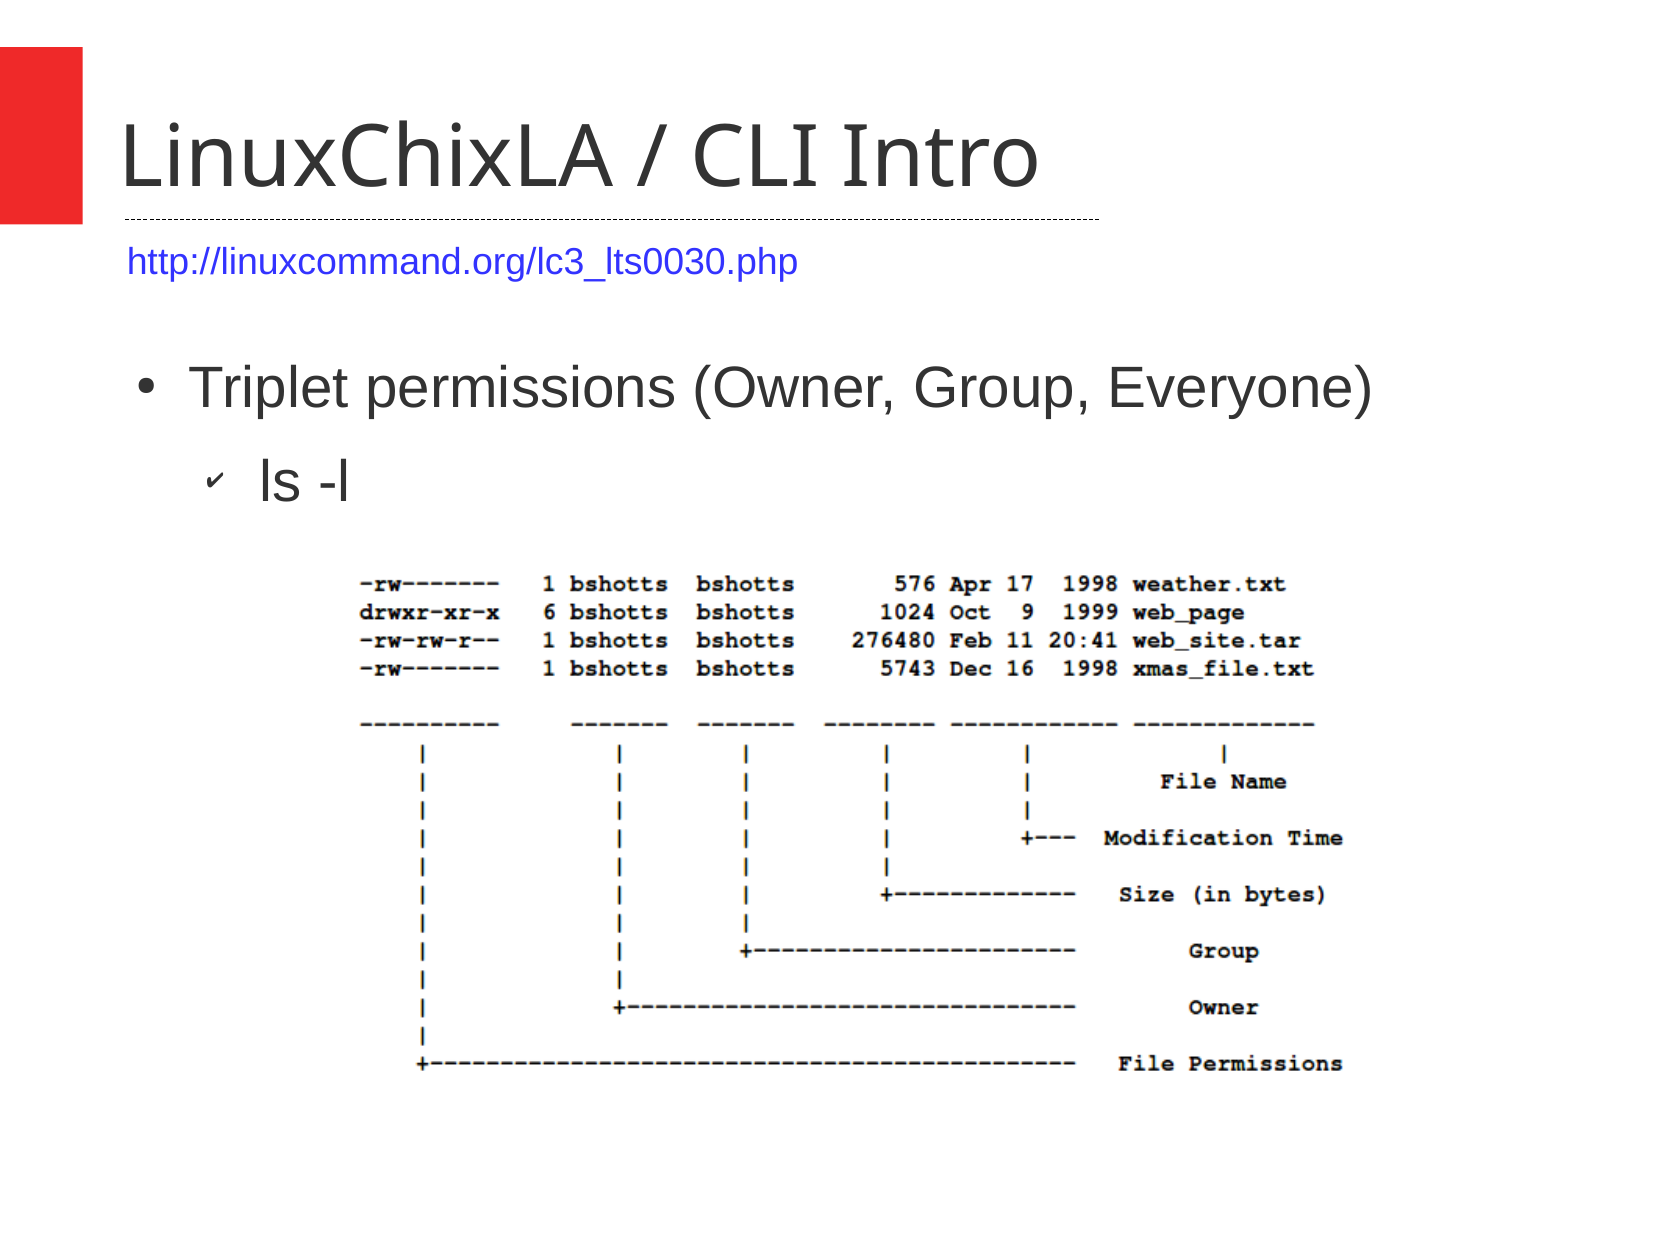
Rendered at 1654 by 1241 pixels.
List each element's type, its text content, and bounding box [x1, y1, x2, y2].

list Triplet permissions (Owner, Group, Everyone) ls -l [118, 354, 1536, 1074]
title LinuxChixLA / CLI Intro [118, 49, 1571, 257]
picture [255, 524, 1419, 1107]
text_box http://linuxcommand.org/lc3_lts0030.php [112, 232, 814, 332]
